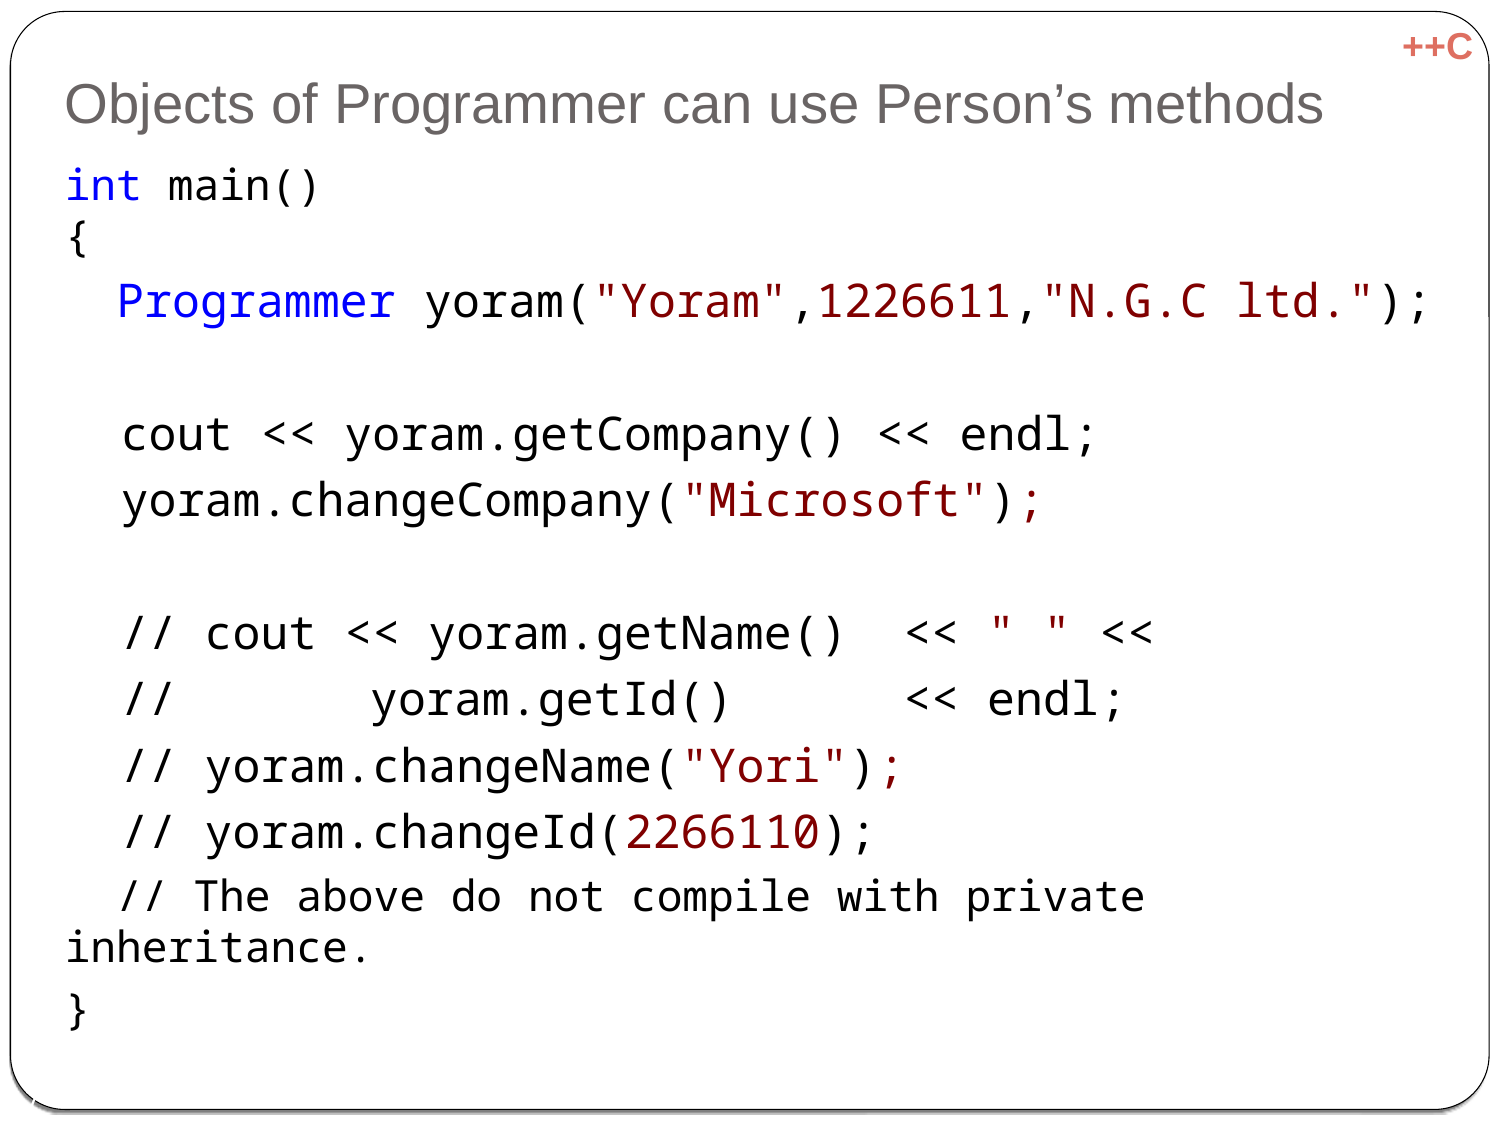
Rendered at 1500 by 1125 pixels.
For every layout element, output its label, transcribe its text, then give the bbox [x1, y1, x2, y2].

slide_number <number> [0, 1074, 50, 1125]
list int main() { Programmer yoram("Yoram",1226611,"N.G.C ltd."); cout << yoram.getCompany() << endl; yoram.changeCompany("Microsoft"); // cout << yoram.getName() << " " << // yoram.getId() << endl; // yoram.changeName("Yori"); // yoram.changeId(2266110); // The above do not compile with private inheritance. } [50, 149, 1450, 1088]
title Objects of Programmer can use Person’s methods [50, 45, 1450, 149]
